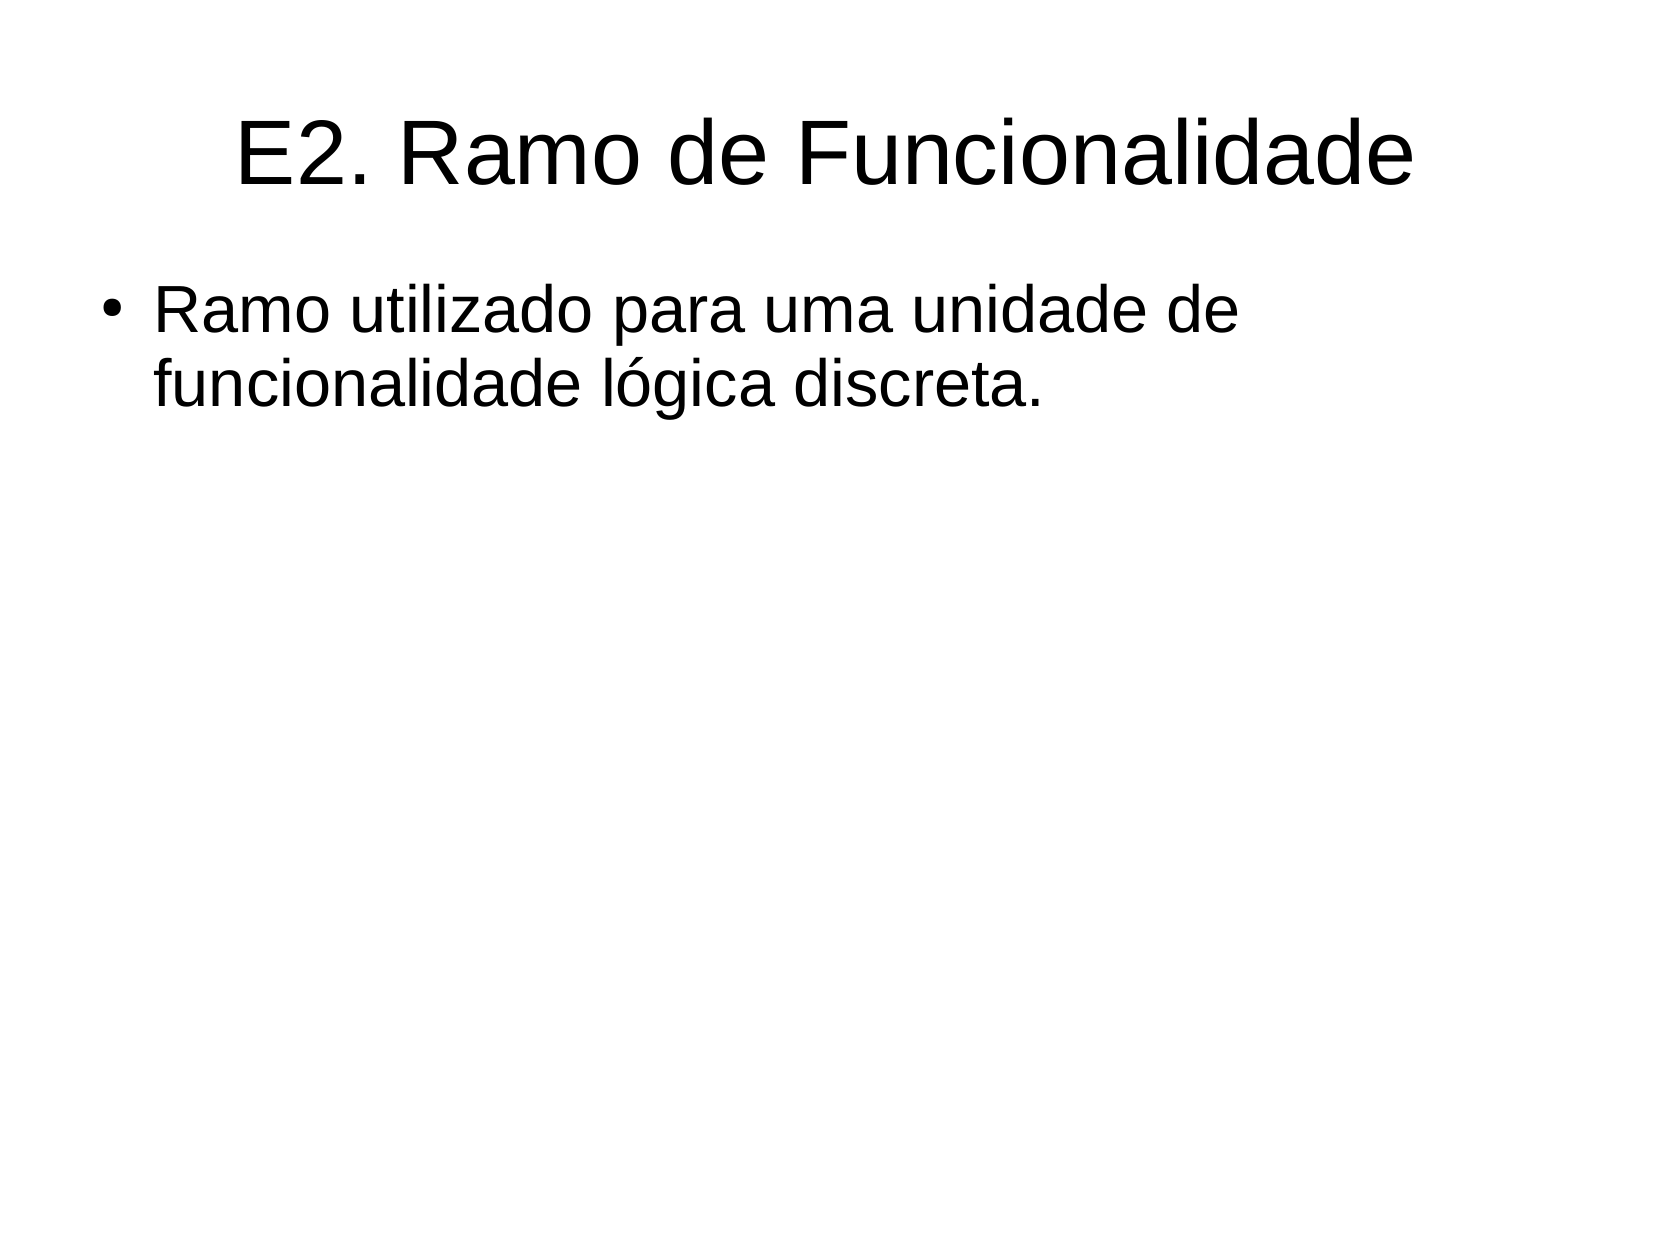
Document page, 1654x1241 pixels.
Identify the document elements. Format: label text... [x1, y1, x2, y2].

title E2. Ramo de Funcionalidade [82, 49, 1571, 257]
list Ramo utilizado para uma unidade de funcionalidade lógica discreta. [82, 271, 1571, 991]
